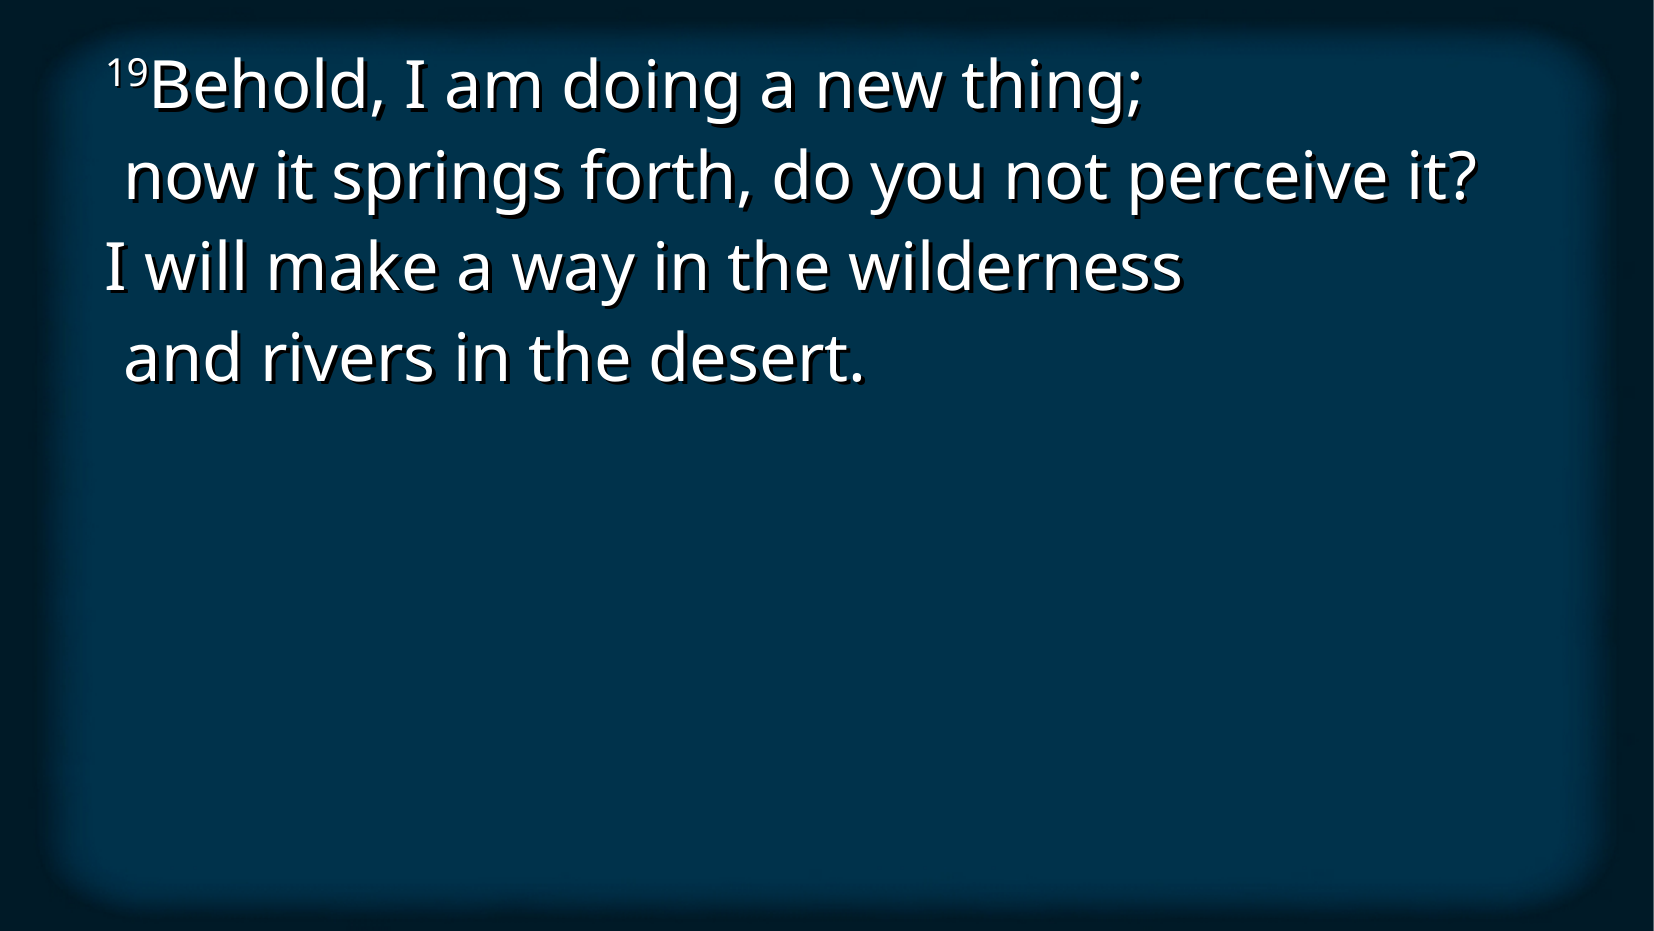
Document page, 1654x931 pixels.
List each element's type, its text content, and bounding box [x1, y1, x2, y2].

picture [0, 0, 1654, 931]
text_box 19Behold, I am doing a new thing; now it springs forth, do you not perceive it? I will make a way in the wilderness and rivers in the desert. [90, 30, 1561, 400]
